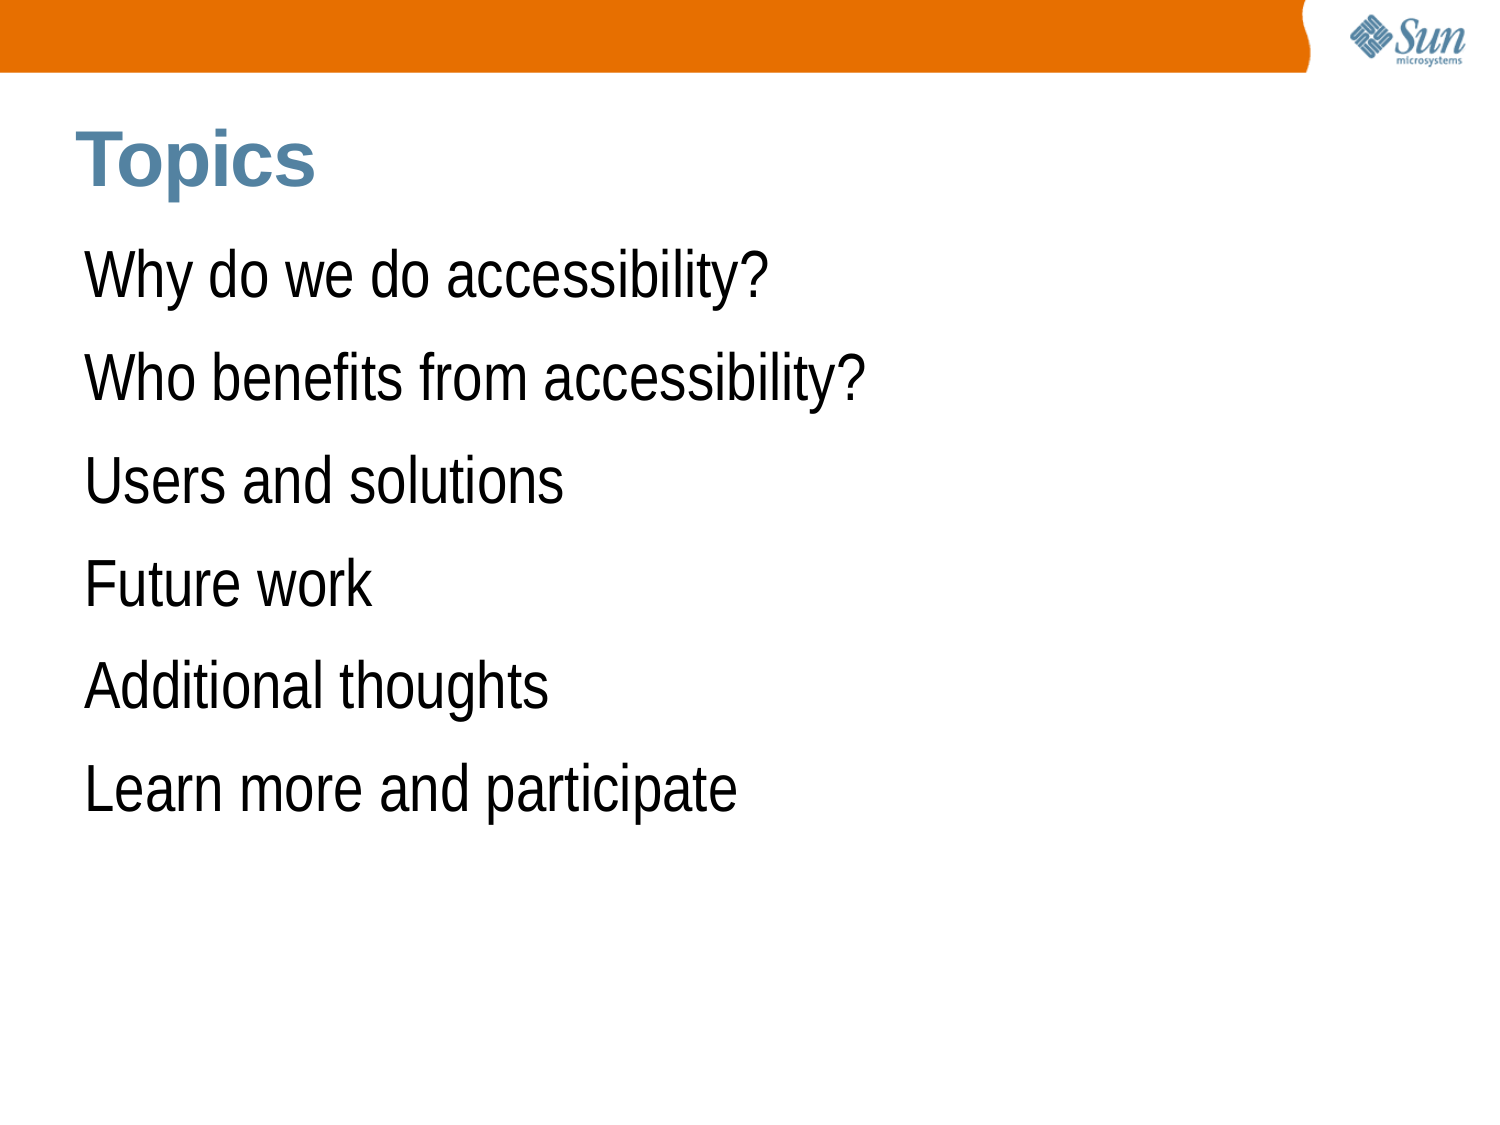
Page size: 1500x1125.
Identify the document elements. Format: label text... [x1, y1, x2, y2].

list Why do we do accessibility? Who benefits from accessibility? Users and solutions Future work Additional thoughts Learn more and participate [64, 245, 1402, 940]
title Topics [75, 122, 1438, 228]
picture [0, 0, 1500, 75]
